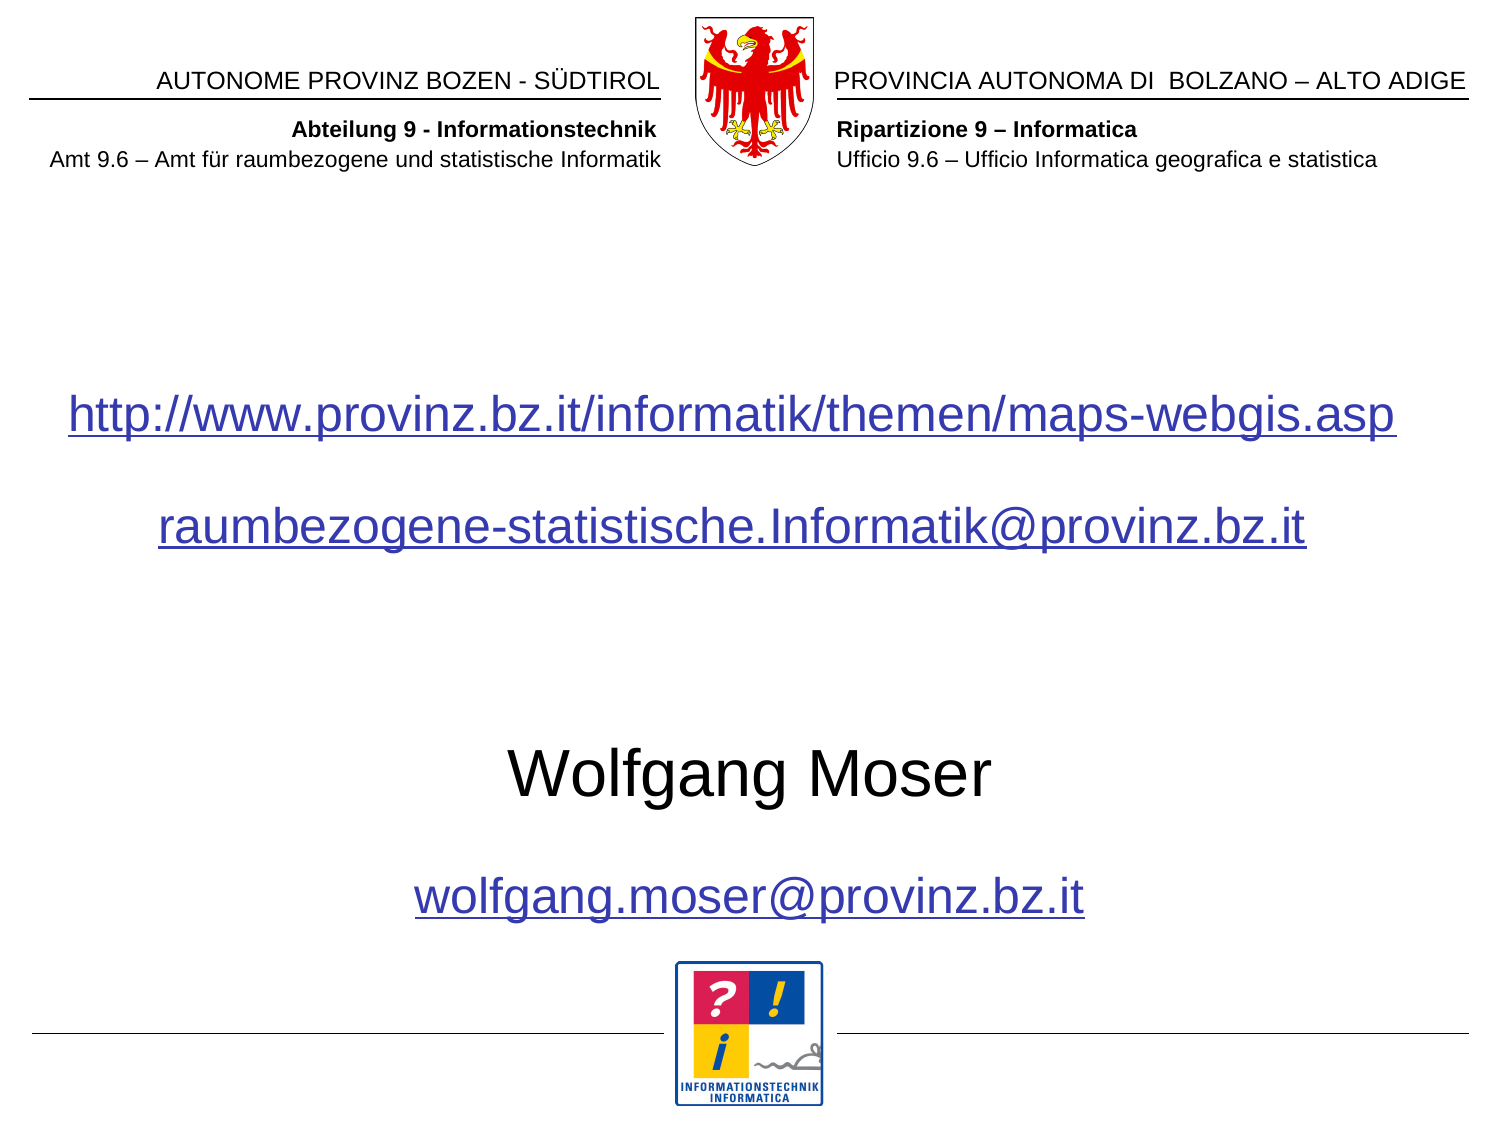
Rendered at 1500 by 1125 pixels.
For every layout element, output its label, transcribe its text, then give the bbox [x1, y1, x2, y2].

picture [695, 17, 814, 166]
picture [675, 961, 824, 1106]
title http://www.provinz.bz.it/informatik/themen/maps-webgis.asp raumbezogene-statistische.Informatik@provinz.bz.it [0, 349, 1500, 591]
subtitle Wolfgang Moser wolfgang.moser@provinz.bz.it [225, 668, 1276, 957]
